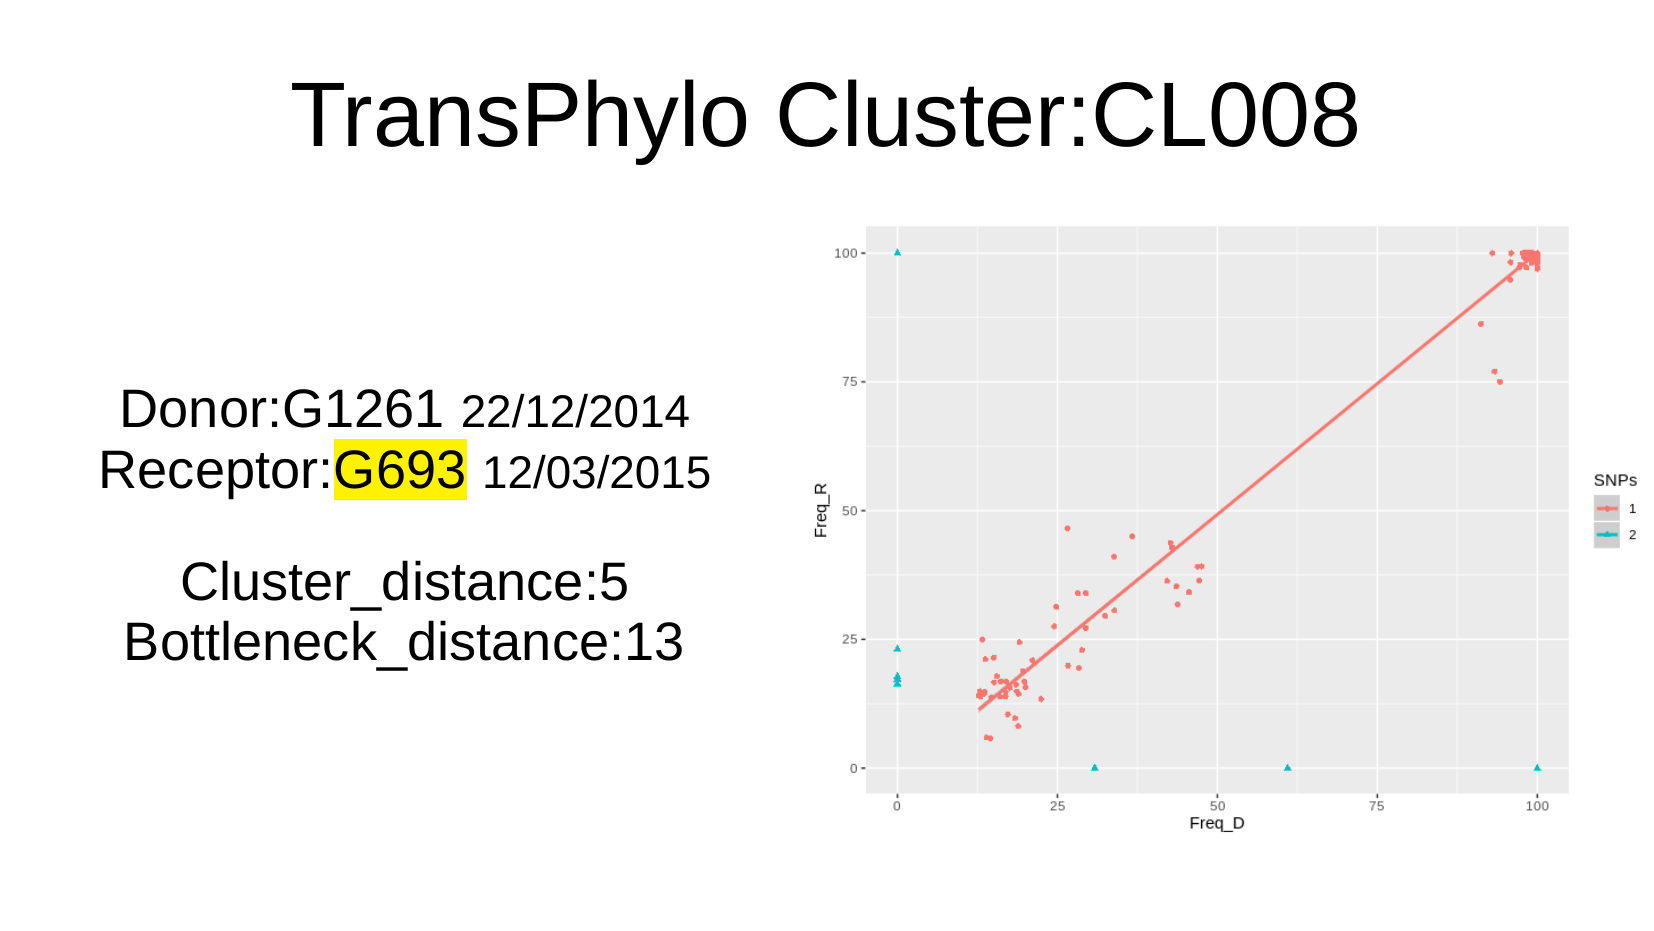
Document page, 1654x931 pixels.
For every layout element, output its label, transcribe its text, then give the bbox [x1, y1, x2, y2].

text_box Donor:G1261 22/12/2014 Receptor:G693 12/03/2015 Cluster_distance:5 Bottleneck_distance:13 [30, 255, 781, 796]
title TransPhylo Cluster:CL008 [82, 37, 1571, 193]
picture [807, 218, 1654, 841]
